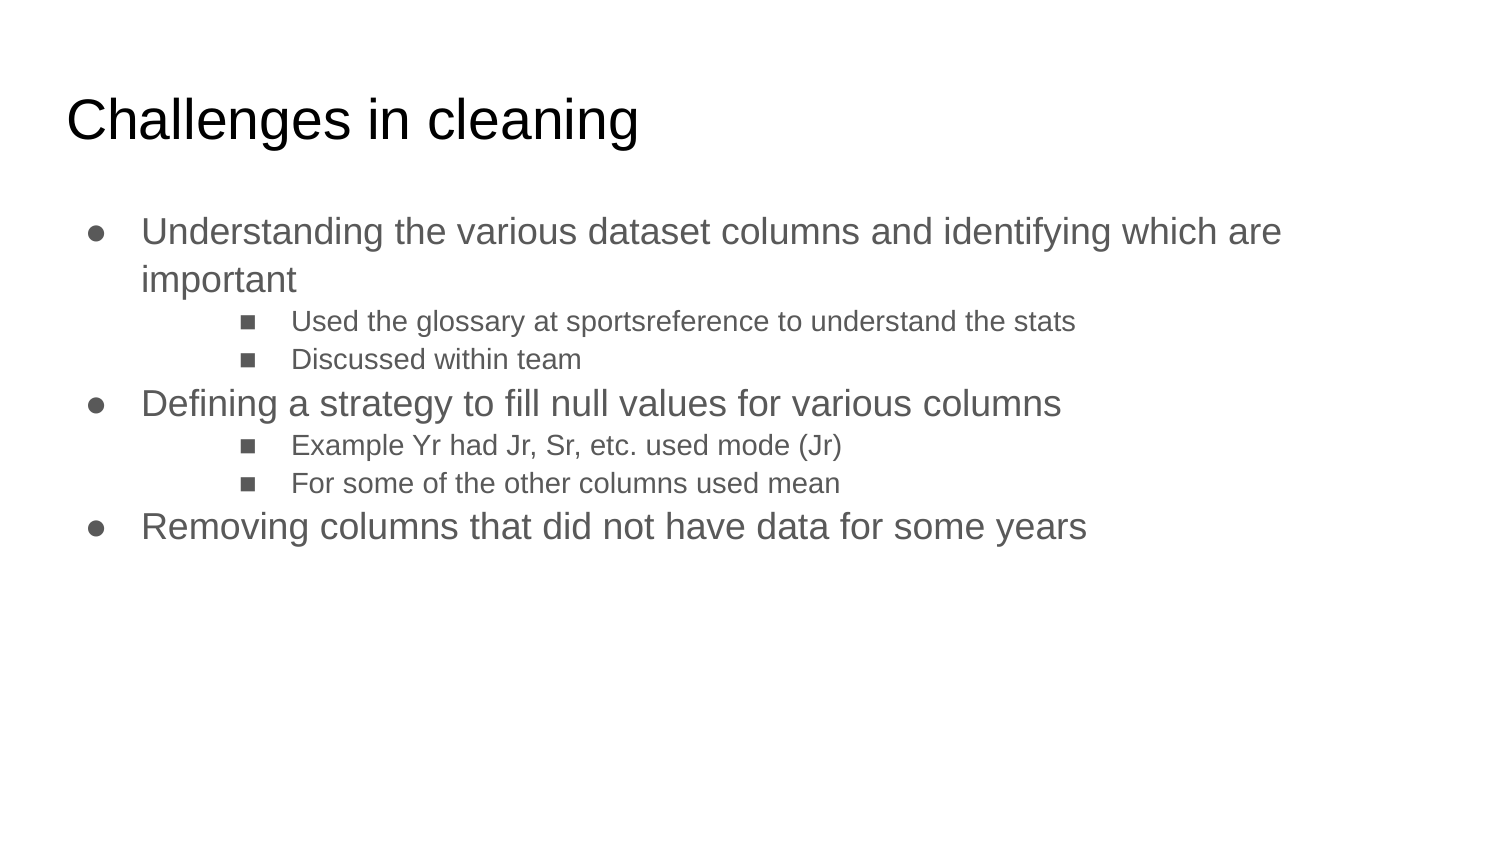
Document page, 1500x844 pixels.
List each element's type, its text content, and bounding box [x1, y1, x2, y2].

list Understanding the various dataset columns and identifying which are important Used the glossary at sportsreference to understand the stats Discussed within team Defining a strategy to fill null values for various columns Example Yr had Jr, Sr, etc. used mode (Jr) For some of the other columns used mean Removing columns that did not have data for some years [51, 189, 1449, 750]
title Challenges in cleaning [51, 72, 1449, 167]
